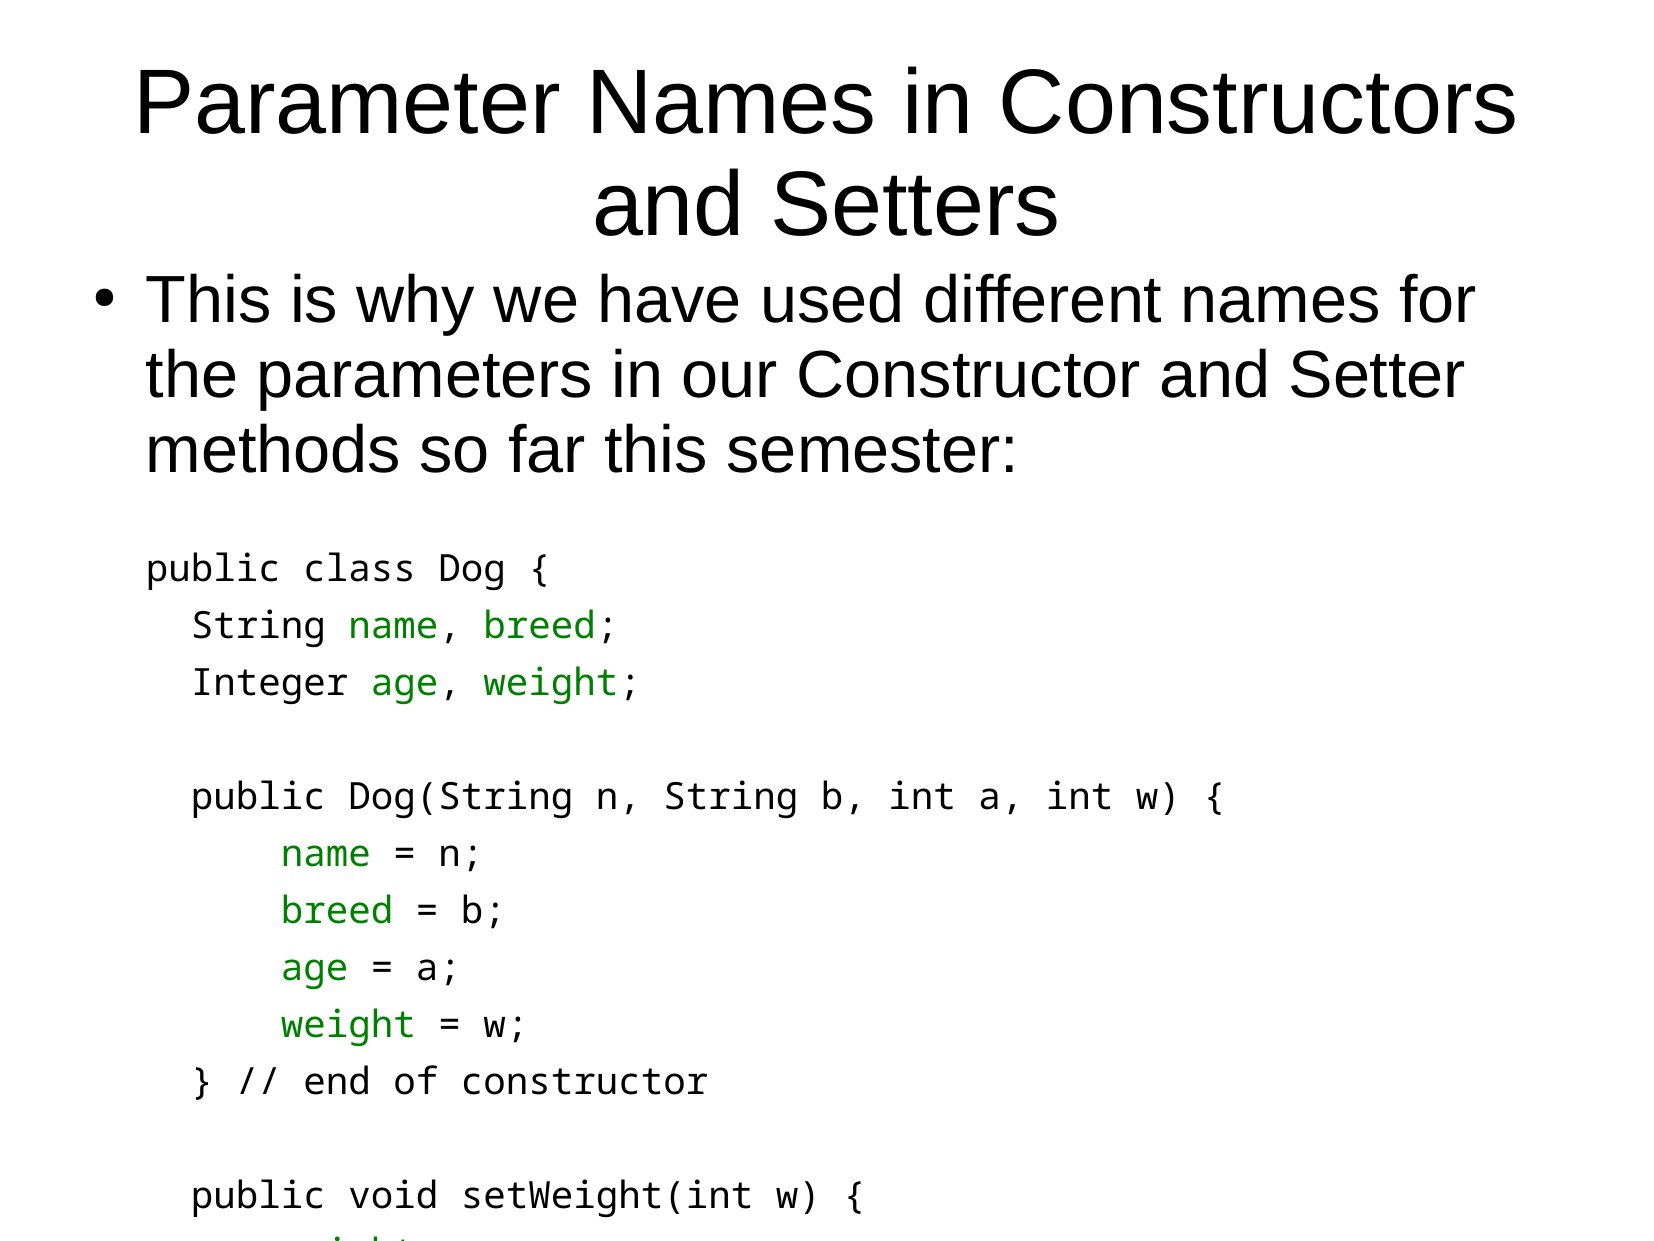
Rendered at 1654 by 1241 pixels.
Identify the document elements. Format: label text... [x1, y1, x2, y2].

list This is why we have used different names for the parameters in our Constructor and Setter methods so far this semester: public class Dog { String name, breed; Integer age, weight; public Dog(String n, String b, int a, int w) { name = n; breed = b; age = a; weight = w; } // end of constructor public void setWeight(int w) { weight = w; } // end of setWeight } // end of class Dog [75, 262, 1564, 1188]
title Parameter Names in Constructors and Setters [82, 49, 1571, 257]
